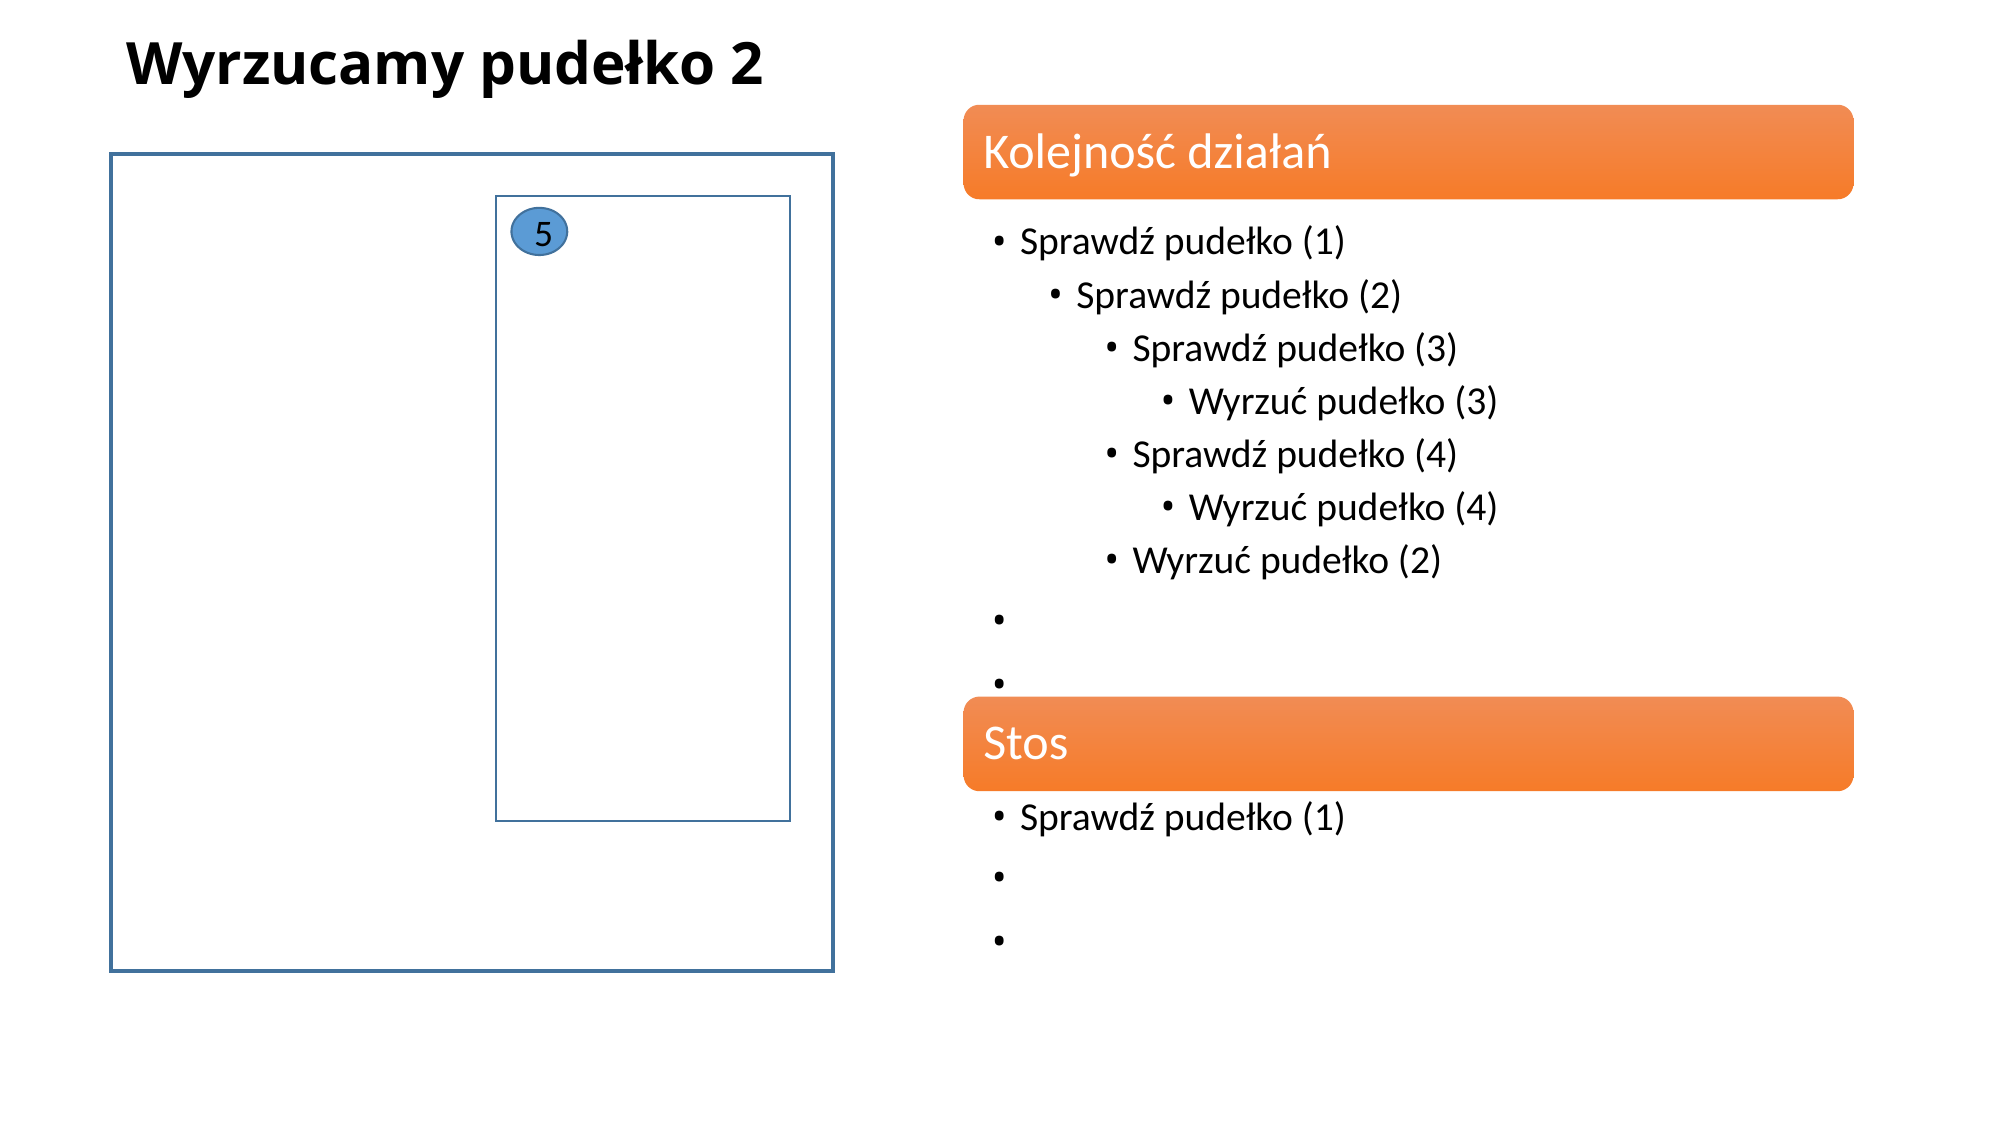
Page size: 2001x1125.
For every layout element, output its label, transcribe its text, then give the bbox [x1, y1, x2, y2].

text_box [511, 215, 519, 248]
text_box Kolejność działań [963, 106, 1854, 200]
text_box Sprawdź pudełko (1) Sprawdź pudełko (2) Sprawdź pudełko (3) Wyrzuć pudełko (3) Sprawdź pudełko (4) Wyrzuć pudełko (4) Wyrzuć pudełko (2) [963, 215, 1854, 697]
text_box 5 [519, 201, 553, 262]
text_box Wyrzucamy pudełko 2 [110, 19, 2000, 106]
text_box Sprawdź pudełko (1) [963, 791, 1854, 955]
text_box [553, 210, 568, 252]
text_box Stos [963, 696, 1854, 791]
